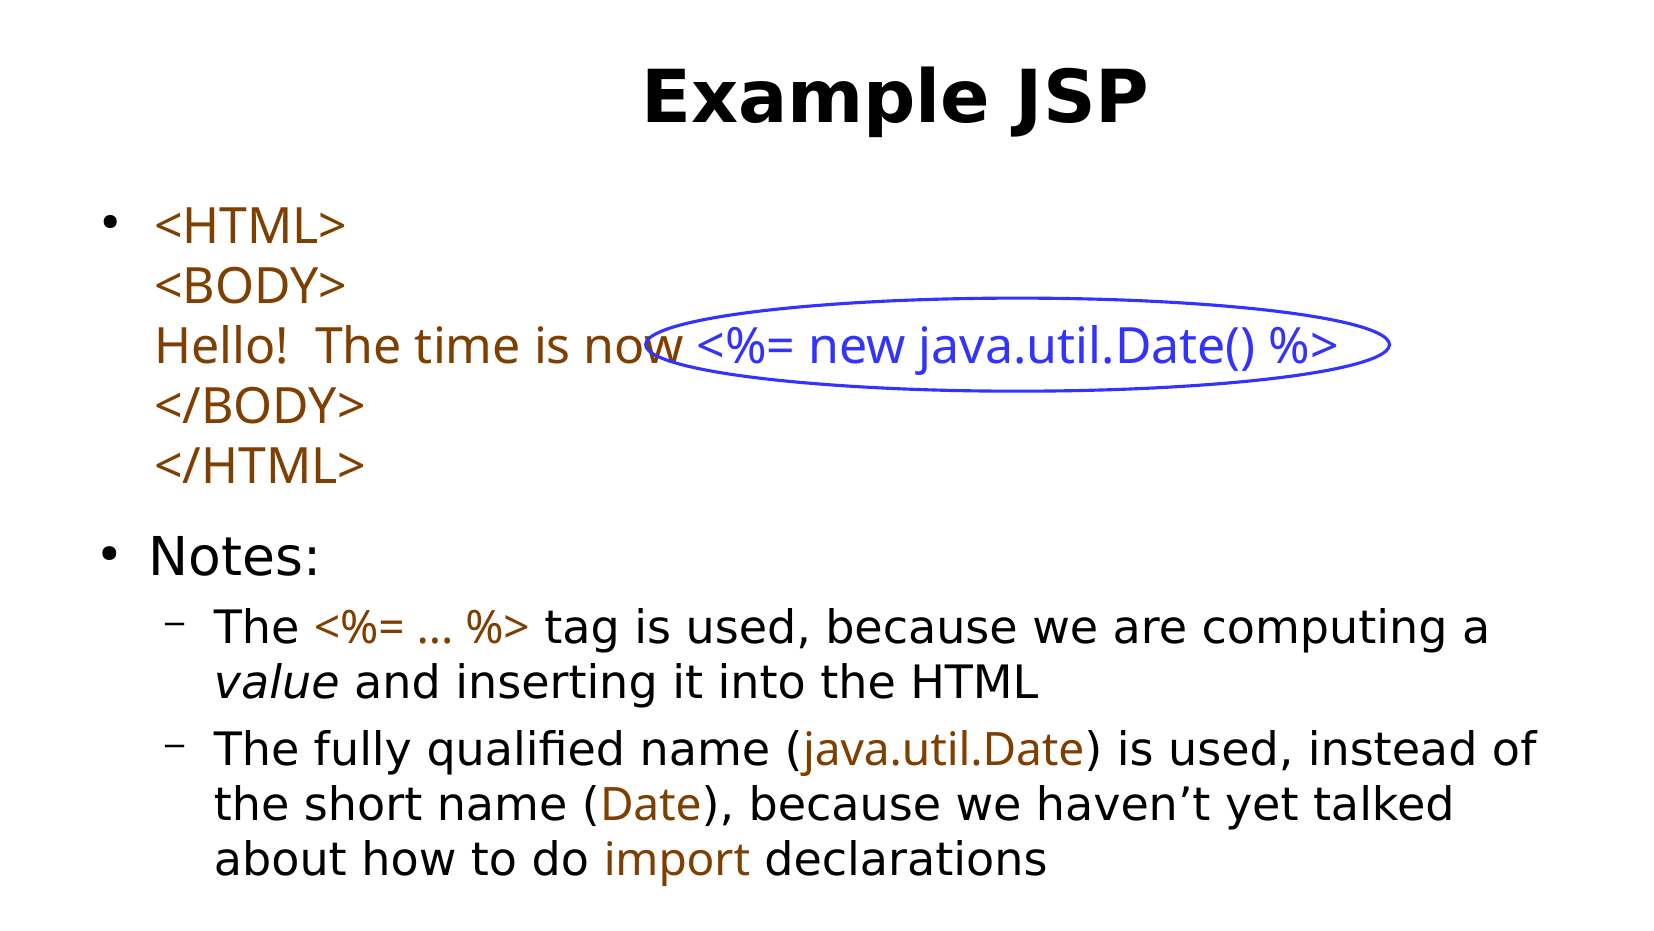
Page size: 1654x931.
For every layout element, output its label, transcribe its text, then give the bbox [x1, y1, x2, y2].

list <HTML> <BODY> Hello! The time is now <%= new java.util.Date() %> </BODY> </HTML> [68, 186, 1620, 526]
list Notes: The <%= ... %> tag is used, because we are computing a value and inserting it into the HTML The fully qualified name (java.util.Date) is used, instead of the short name (Date), because we haven’t yet talked about how to do import declarations [68, 514, 1589, 900]
title Example JSP [220, 31, 1571, 145]
